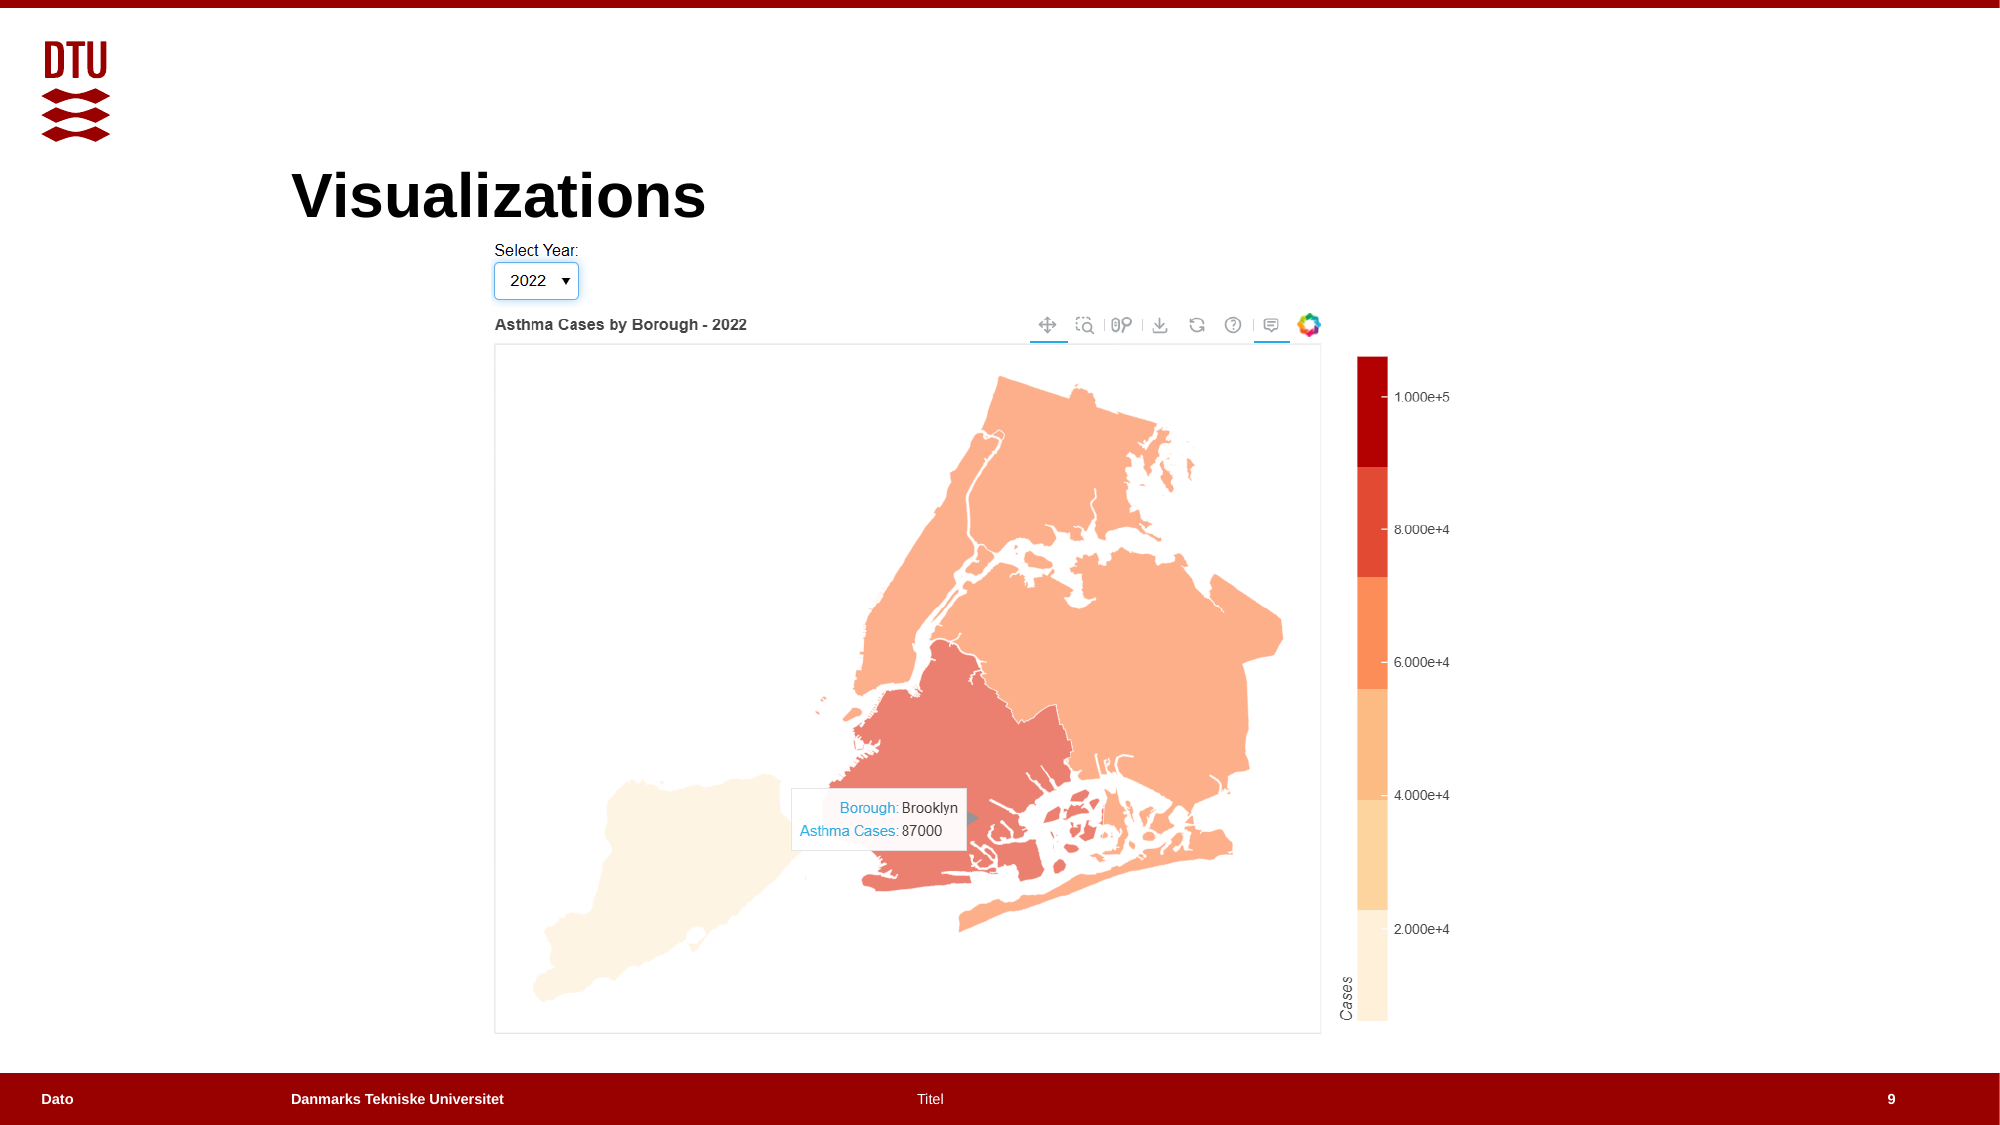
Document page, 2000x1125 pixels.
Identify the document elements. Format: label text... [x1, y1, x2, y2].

title Visualizations [291, 69, 1819, 230]
text_box Titel [917, 1073, 1819, 1125]
text_box 8 [1887, 1073, 1959, 1125]
picture [491, 237, 1567, 1061]
text_box Dato [41, 1073, 223, 1125]
